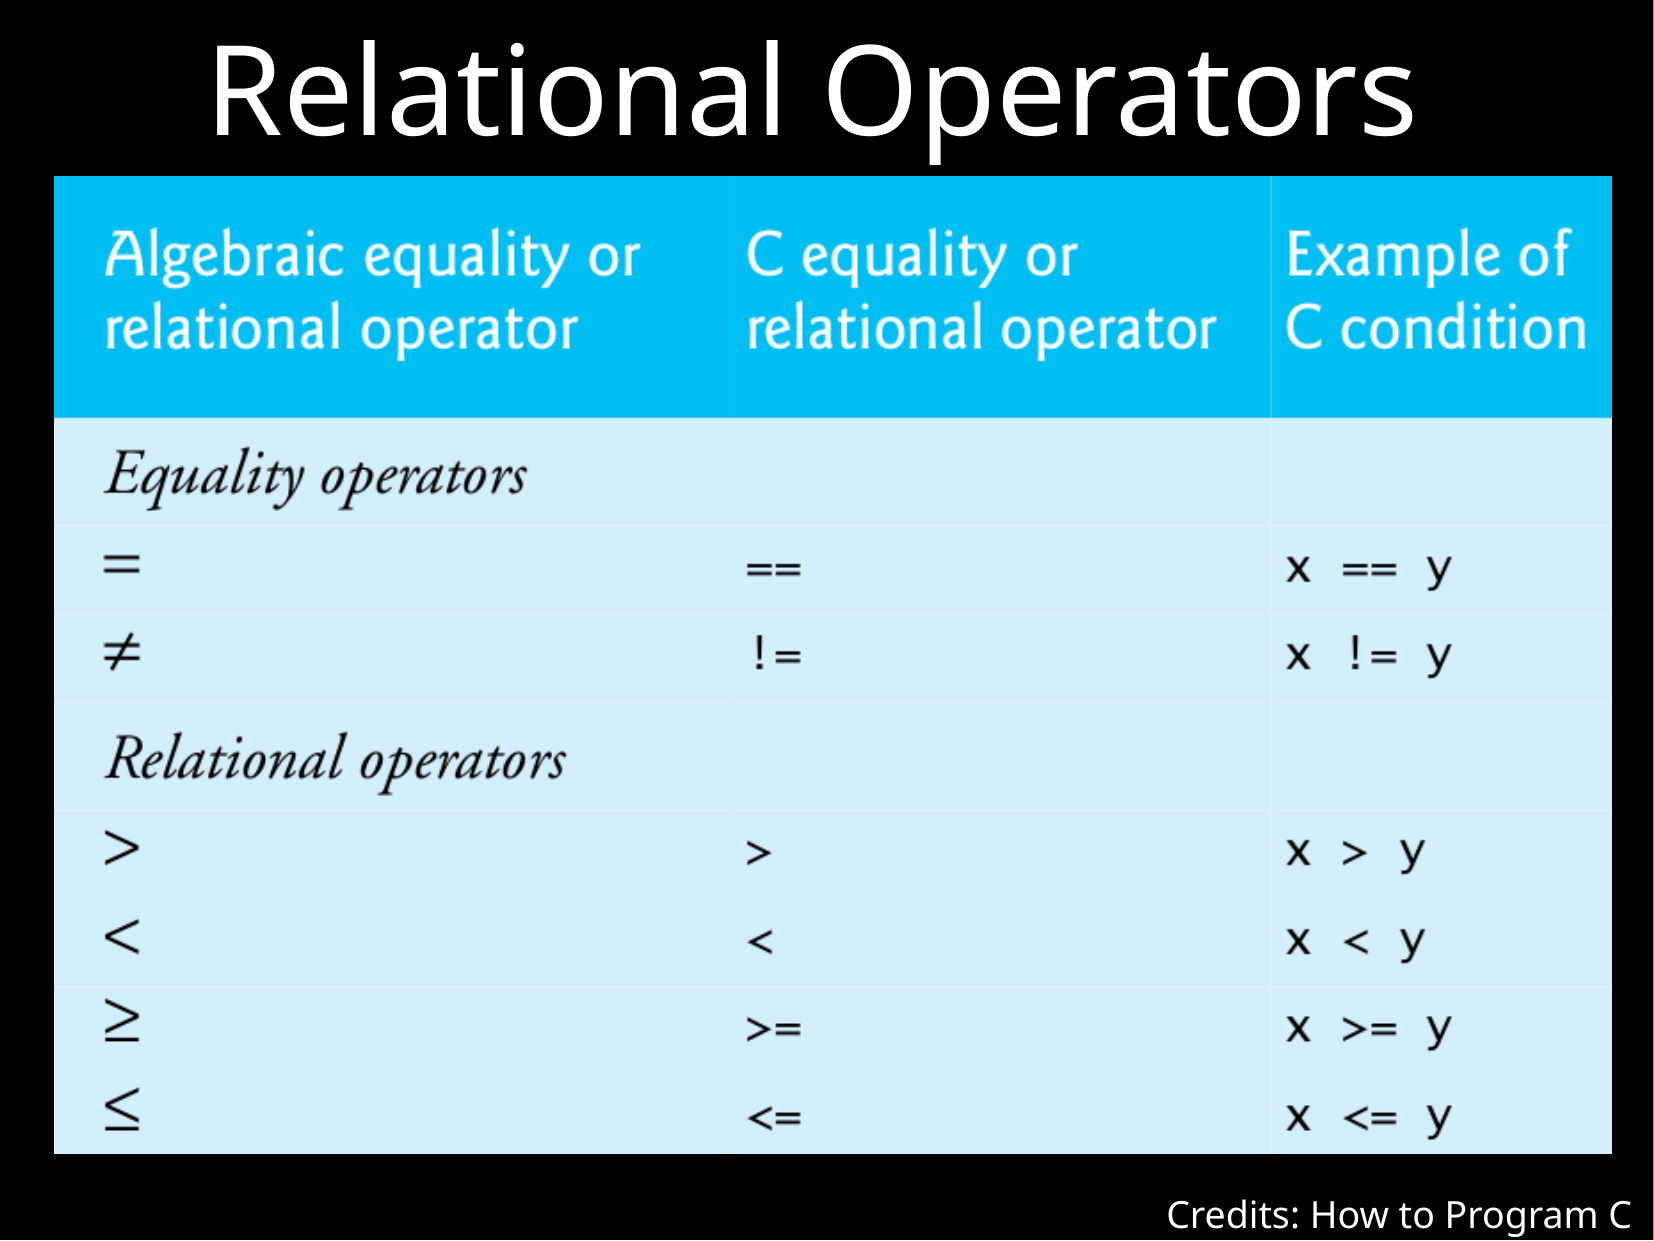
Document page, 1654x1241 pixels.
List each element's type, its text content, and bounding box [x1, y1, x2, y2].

picture [1370, 317, 1399, 349]
picture [929, 228, 936, 275]
picture [945, 244, 952, 275]
picture [394, 244, 421, 288]
picture [1287, 303, 1321, 349]
picture [1461, 228, 1468, 275]
picture [796, 301, 803, 348]
picture [276, 244, 299, 277]
picture [803, 244, 827, 276]
picture [1167, 317, 1197, 349]
picture [219, 317, 227, 348]
picture [1316, 244, 1344, 275]
picture [810, 317, 832, 350]
picture [307, 244, 314, 275]
picture [1554, 228, 1572, 275]
picture [365, 244, 389, 276]
picture [1487, 308, 1505, 349]
picture [522, 235, 569, 288]
picture [1070, 317, 1094, 349]
picture [527, 317, 556, 349]
picture [1509, 317, 1516, 348]
picture [1523, 317, 1552, 349]
picture [945, 230, 952, 236]
picture [460, 317, 475, 348]
picture [397, 317, 425, 361]
picture [861, 317, 869, 348]
picture [154, 301, 161, 348]
picture [831, 244, 858, 288]
picture [838, 308, 856, 349]
picture [749, 317, 765, 348]
picture [1438, 301, 1465, 349]
picture [150, 228, 157, 275]
picture [257, 244, 272, 275]
picture [477, 317, 500, 350]
picture [1027, 244, 1056, 276]
picture [1062, 244, 1078, 275]
picture [362, 317, 391, 349]
picture [319, 244, 343, 276]
picture [1475, 244, 1499, 276]
picture [301, 317, 324, 350]
text_box Credits: How to Program C [1151, 1181, 1653, 1241]
picture [232, 317, 261, 349]
picture [1118, 317, 1140, 350]
picture [123, 317, 148, 349]
picture [1347, 244, 1369, 277]
picture [1100, 317, 1115, 348]
picture [168, 317, 190, 350]
picture [1201, 317, 1216, 348]
picture [193, 244, 217, 276]
picture [1290, 230, 1312, 275]
picture [909, 317, 935, 348]
picture [492, 228, 499, 275]
picture [429, 244, 455, 276]
picture [1377, 244, 1419, 275]
picture [589, 244, 619, 276]
picture [625, 244, 640, 275]
picture [1427, 244, 1455, 288]
picture [332, 301, 339, 348]
picture [506, 308, 523, 349]
picture [974, 301, 981, 348]
picture [1473, 317, 1481, 348]
picture [267, 317, 293, 348]
picture [1342, 317, 1366, 349]
picture [1559, 317, 1585, 348]
picture [876, 317, 905, 349]
picture [508, 244, 515, 275]
picture [899, 244, 921, 277]
picture [1406, 317, 1432, 348]
picture [1002, 317, 1031, 349]
picture [1038, 317, 1065, 361]
picture [196, 308, 213, 349]
picture [1146, 308, 1163, 349]
text_box Relational Operators [190, 0, 1463, 171]
picture [107, 317, 123, 348]
picture [765, 317, 790, 349]
picture [106, 230, 144, 275]
picture [1473, 303, 1480, 309]
picture [54, 418, 1612, 1154]
picture [959, 235, 1007, 288]
picture [563, 317, 578, 348]
picture [943, 317, 966, 350]
picture [1520, 244, 1549, 276]
picture [461, 244, 484, 277]
picture [748, 230, 782, 276]
picture [163, 244, 190, 289]
picture [429, 317, 454, 349]
picture [867, 244, 893, 276]
picture [223, 228, 250, 276]
